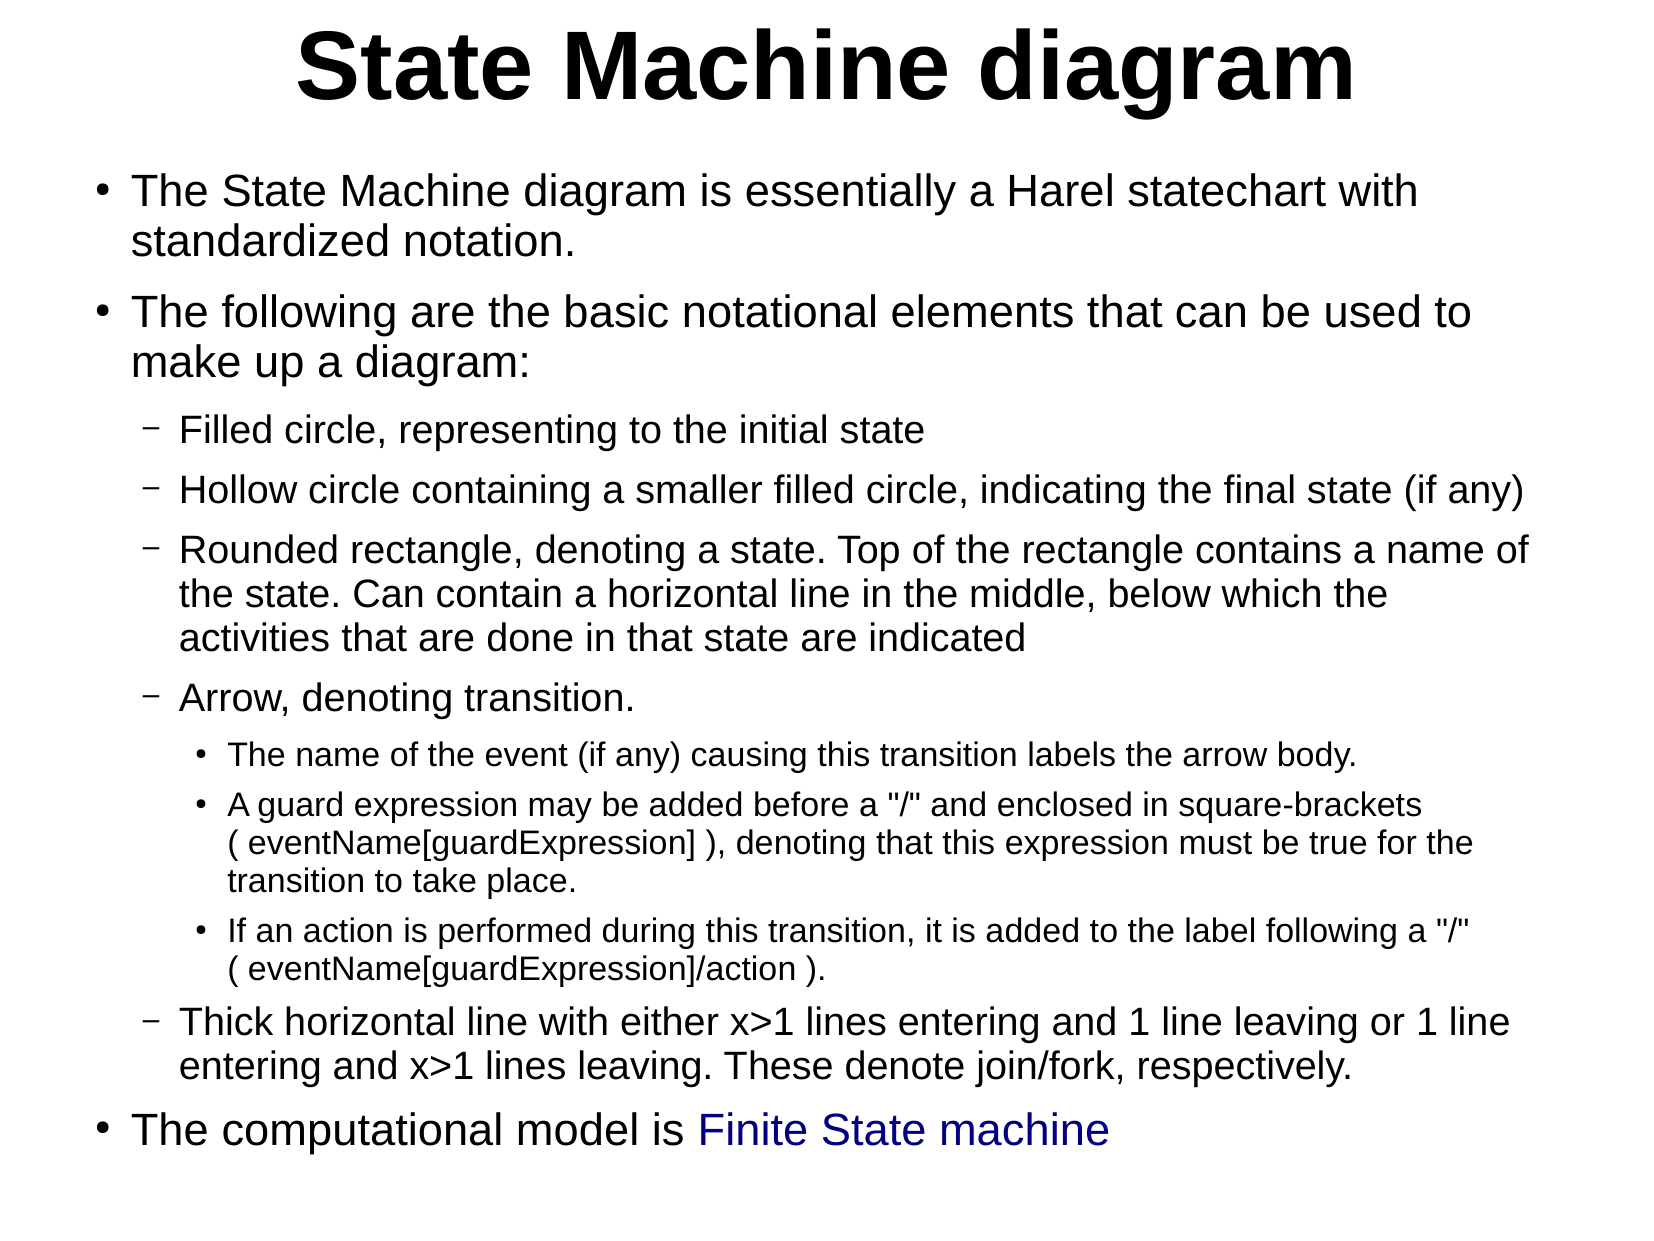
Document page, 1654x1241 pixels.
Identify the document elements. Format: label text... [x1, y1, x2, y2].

list The State Machine diagram is essentially a Harel statechart with standardized notation. The following are the basic notational elements that can be used to make up a diagram: Filled circle, representing to the initial state Hollow circle containing a smaller filled circle, indicating the final state (if any) Rounded rectangle, denoting a state. Top of the rectangle contains a name of the state. Can contain a horizontal line in the middle, below which the activities that are done in that state are indicated Arrow, denoting transition. The name of the event (if any) causing this transition labels the arrow body. A guard expression may be added before a "/" and enclosed in square-brackets ( eventName[guardExpression] ), denoting that this expression must be true for the transition to take place. If an action is performed during this transition, it is added to the label following a "/" ( eventName[guardExpression]/action ). Thick horizontal line with either x>1 lines entering and 1 line leaving or 1 line entering and x>1 lines leaving. These denote join/fork, respectively. The computational model is Finite State machine [82, 165, 1538, 1186]
title State Machine diagram [82, 10, 1571, 121]
